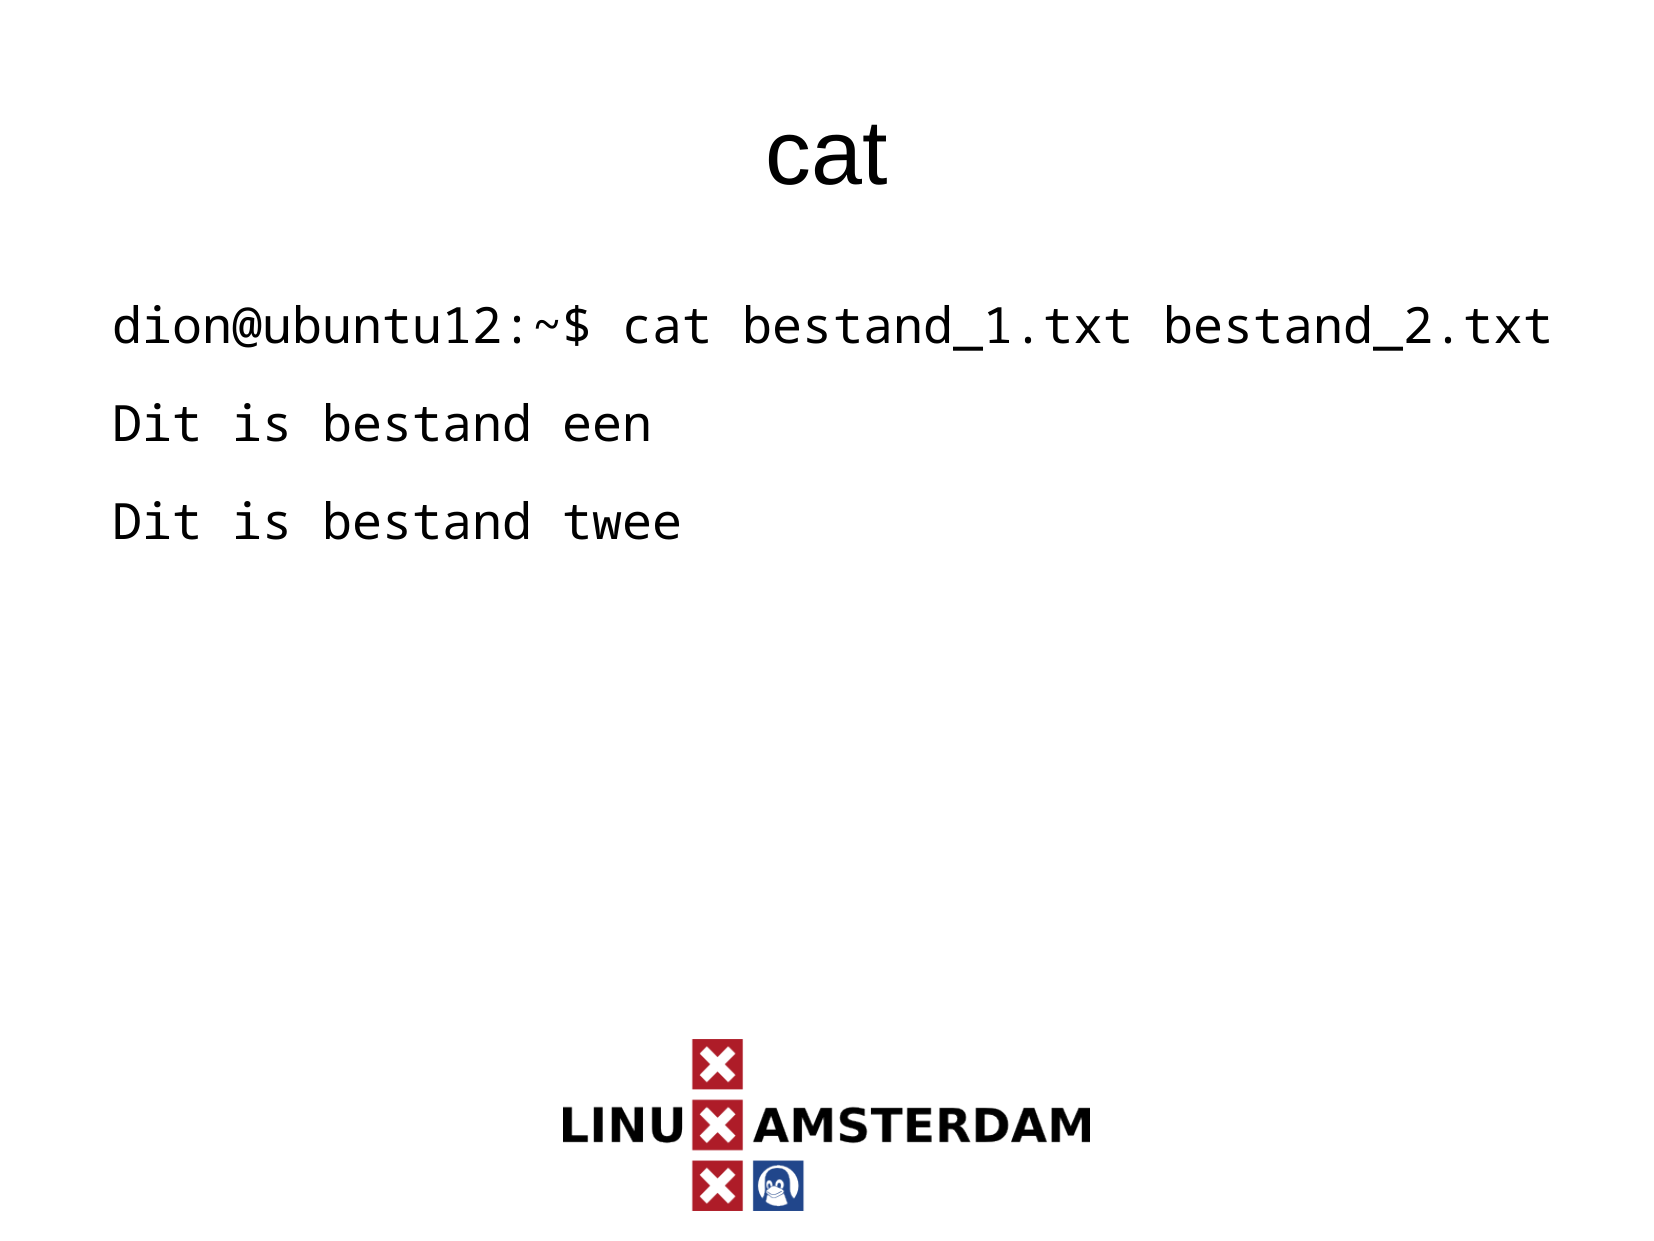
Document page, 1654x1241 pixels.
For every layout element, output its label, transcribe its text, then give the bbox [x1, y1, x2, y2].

title cat [82, 49, 1571, 257]
list dion@ubuntu12:~$ cat bestand_1.txt bestand_2.txt Dit is bestand een Dit is bestand twee [82, 290, 1571, 1010]
picture [563, 1039, 1090, 1211]
